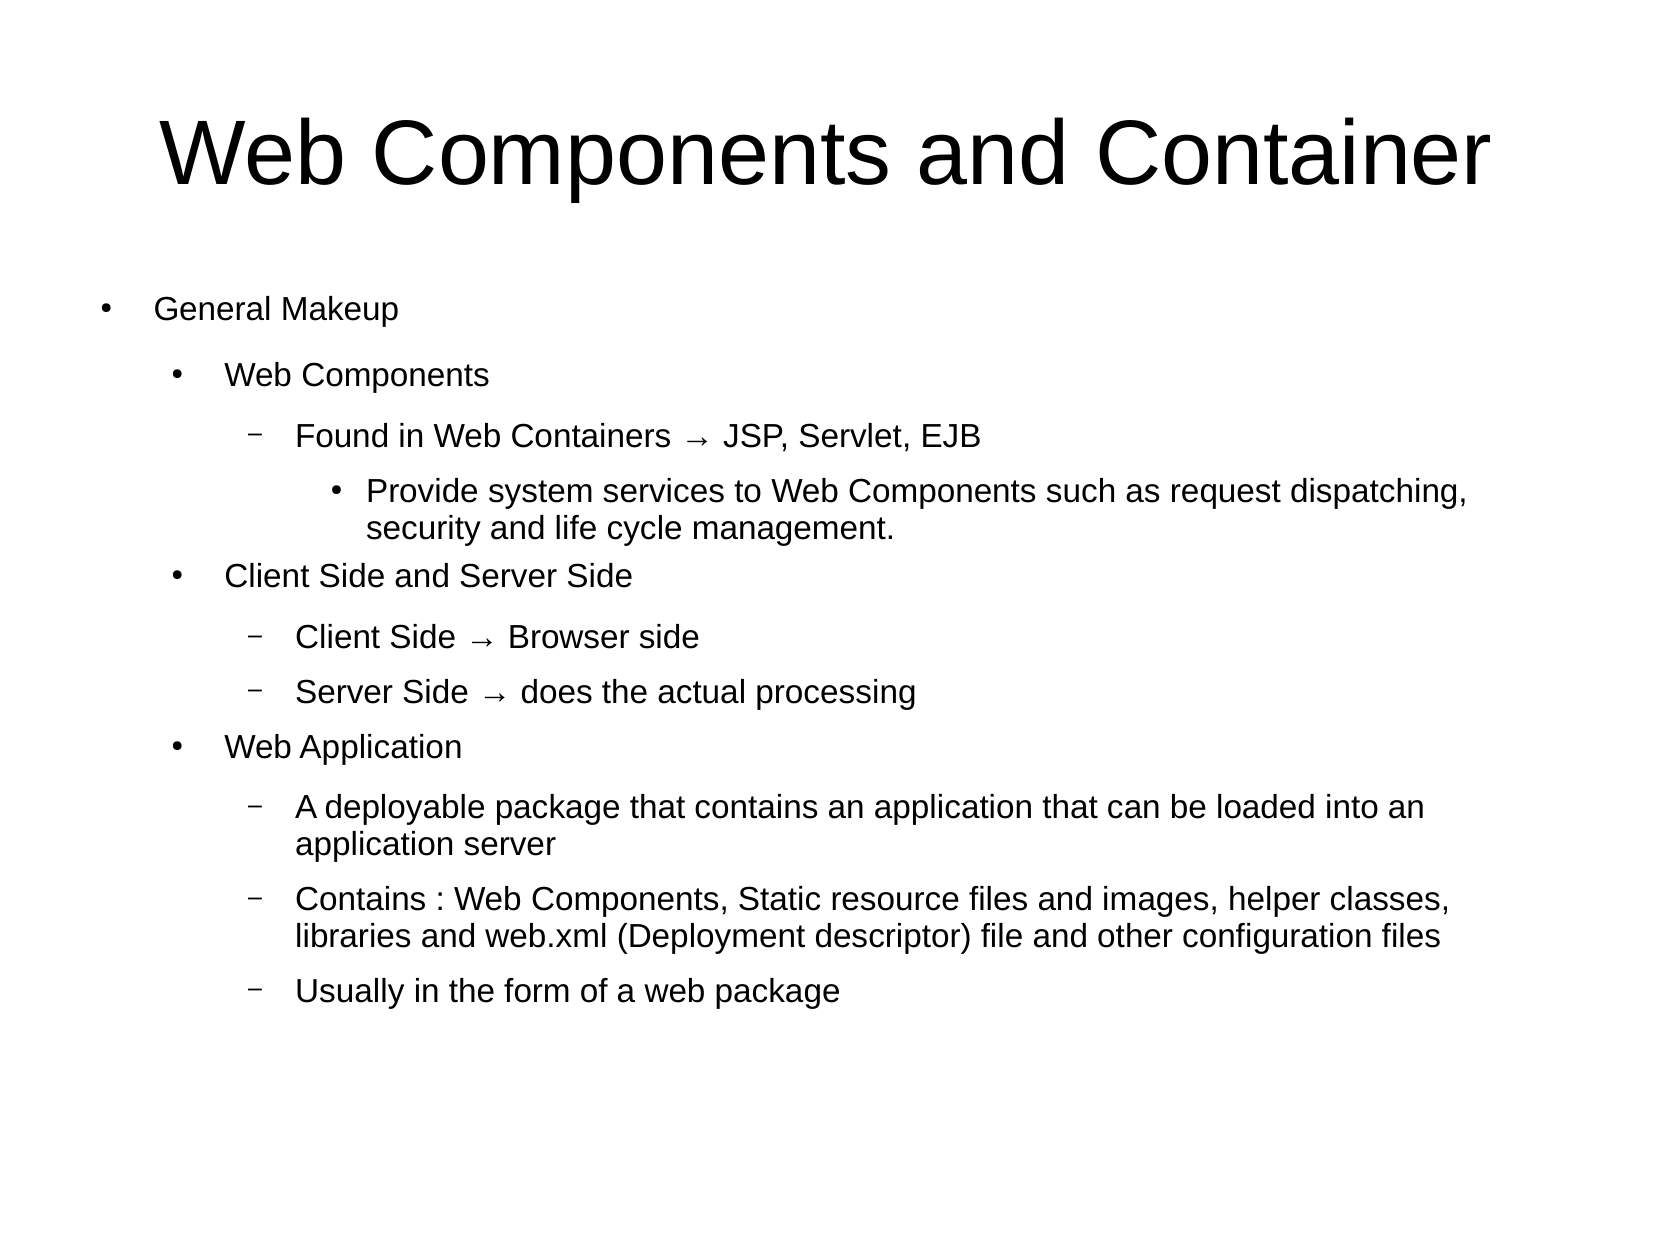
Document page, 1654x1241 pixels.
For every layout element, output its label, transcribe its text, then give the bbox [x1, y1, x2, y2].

list General Makeup Web Components Found in Web Containers → JSP, Servlet, EJB Provide system services to Web Components such as request dispatching, security and life cycle management. Client Side and Server Side Client Side → Browser side Server Side → does the actual processing Web Application A deployable package that contains an application that can be loaded into an application server Contains : Web Components, Static resource files and images, helper classes, libraries and web.xml (Deployment descriptor) file and other configuration files Usually in the form of a web package [82, 290, 1571, 1109]
title Web Components and Container [82, 49, 1571, 257]
